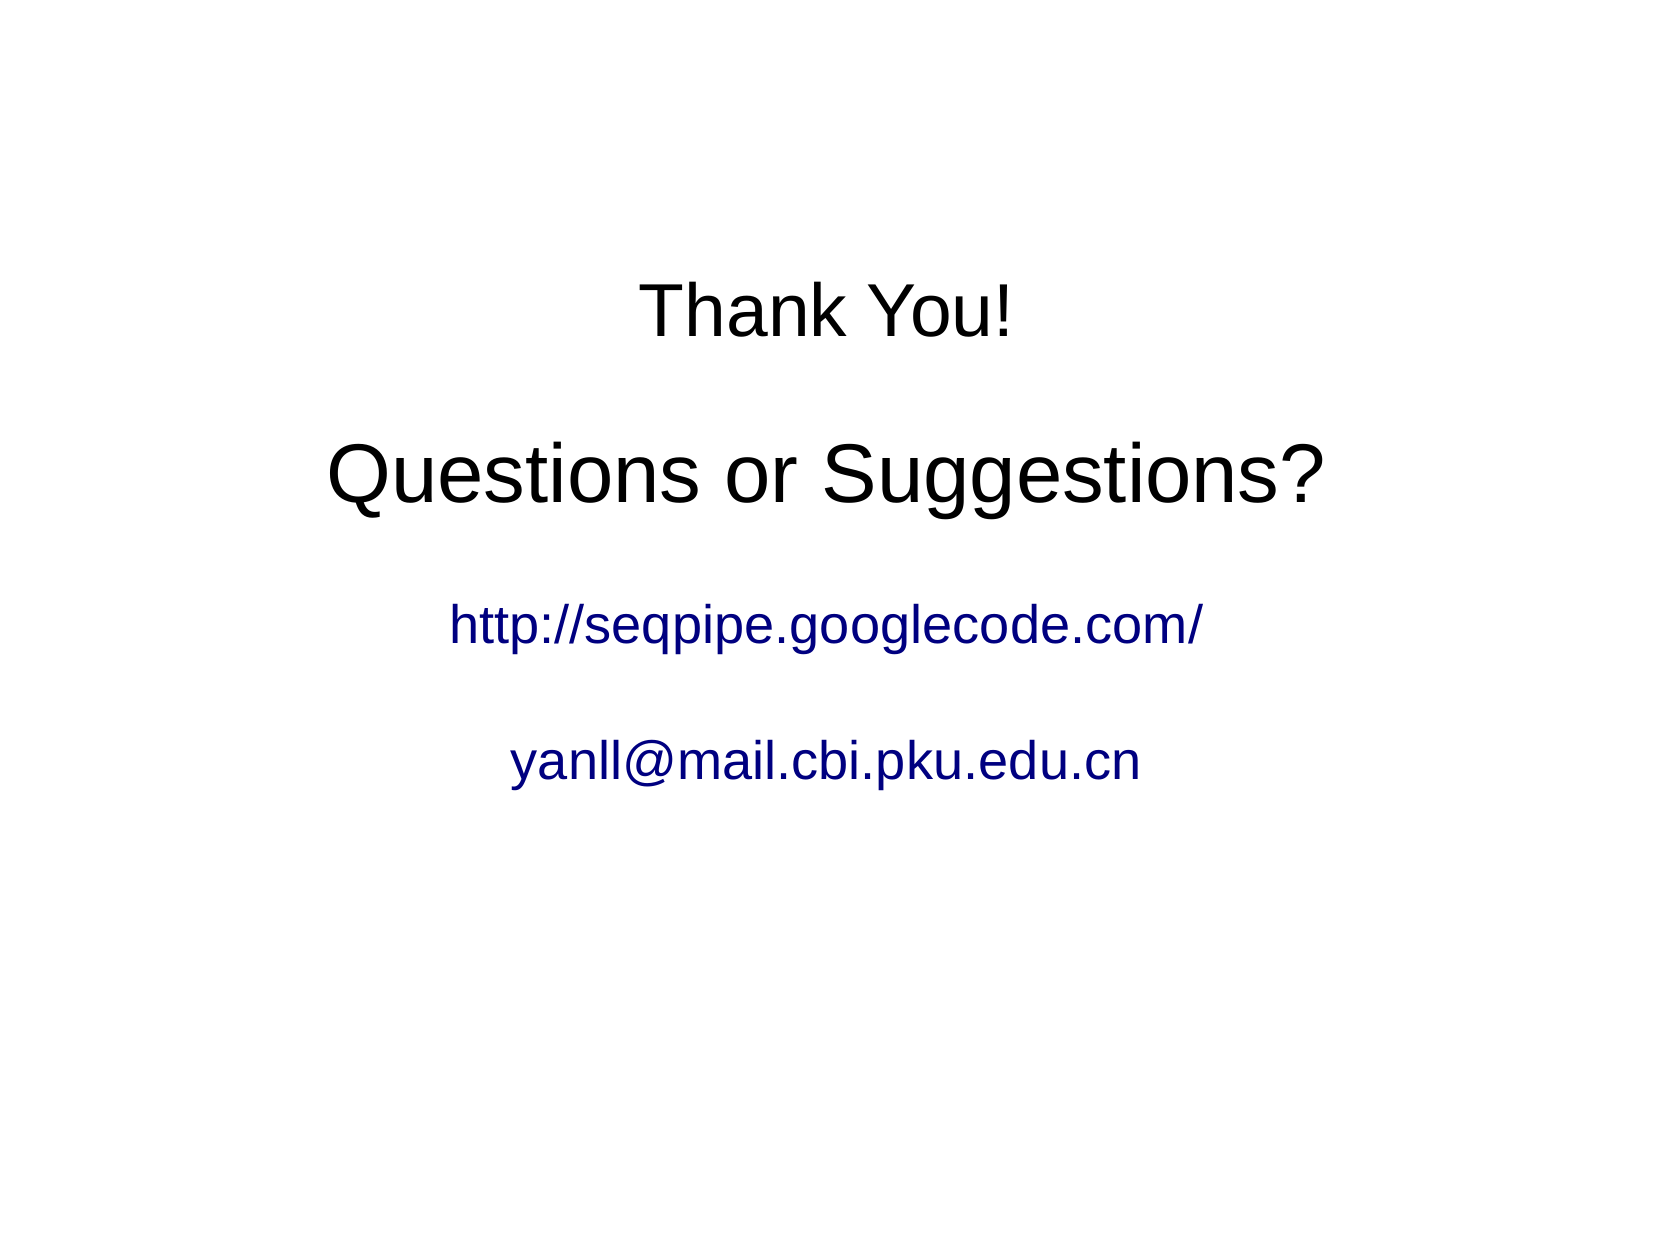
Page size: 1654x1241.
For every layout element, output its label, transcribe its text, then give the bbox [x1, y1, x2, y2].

subtitle Thank You! Questions or Suggestions? http://seqpipe.googlecode.com/ yanll@mail.cbi.pku.edu.cn [82, 49, 1571, 1010]
